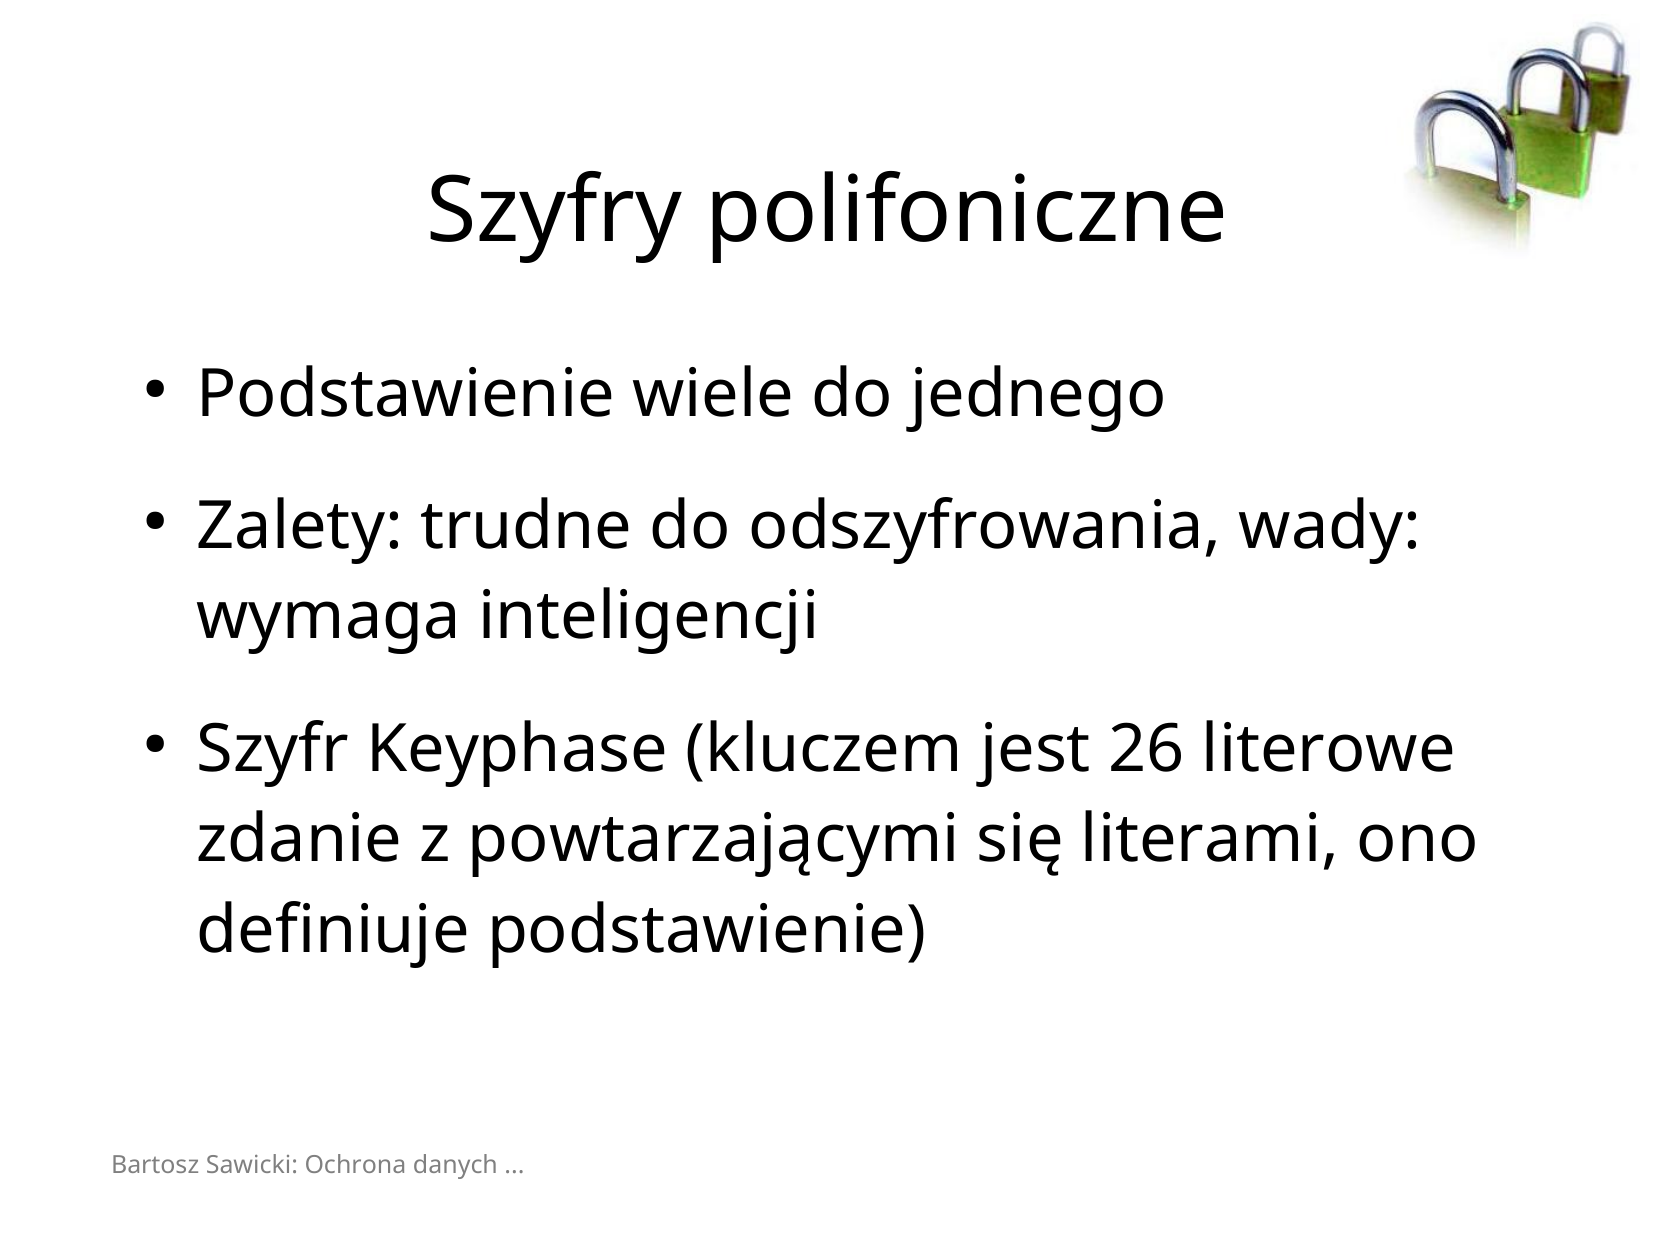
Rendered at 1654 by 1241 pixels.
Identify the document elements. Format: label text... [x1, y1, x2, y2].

title Szyfry polifoniczne [121, 102, 1534, 311]
picture [1385, 14, 1640, 266]
list Podstawienie wiele do jednego Zalety: trudne do odszyfrowania, wady: wymaga inteligencji Szyfr Keyphase (kluczem jest 26 literowe zdanie z powtarzającymi się literami, ono definiuje podstawienie) [125, 344, 1538, 1127]
